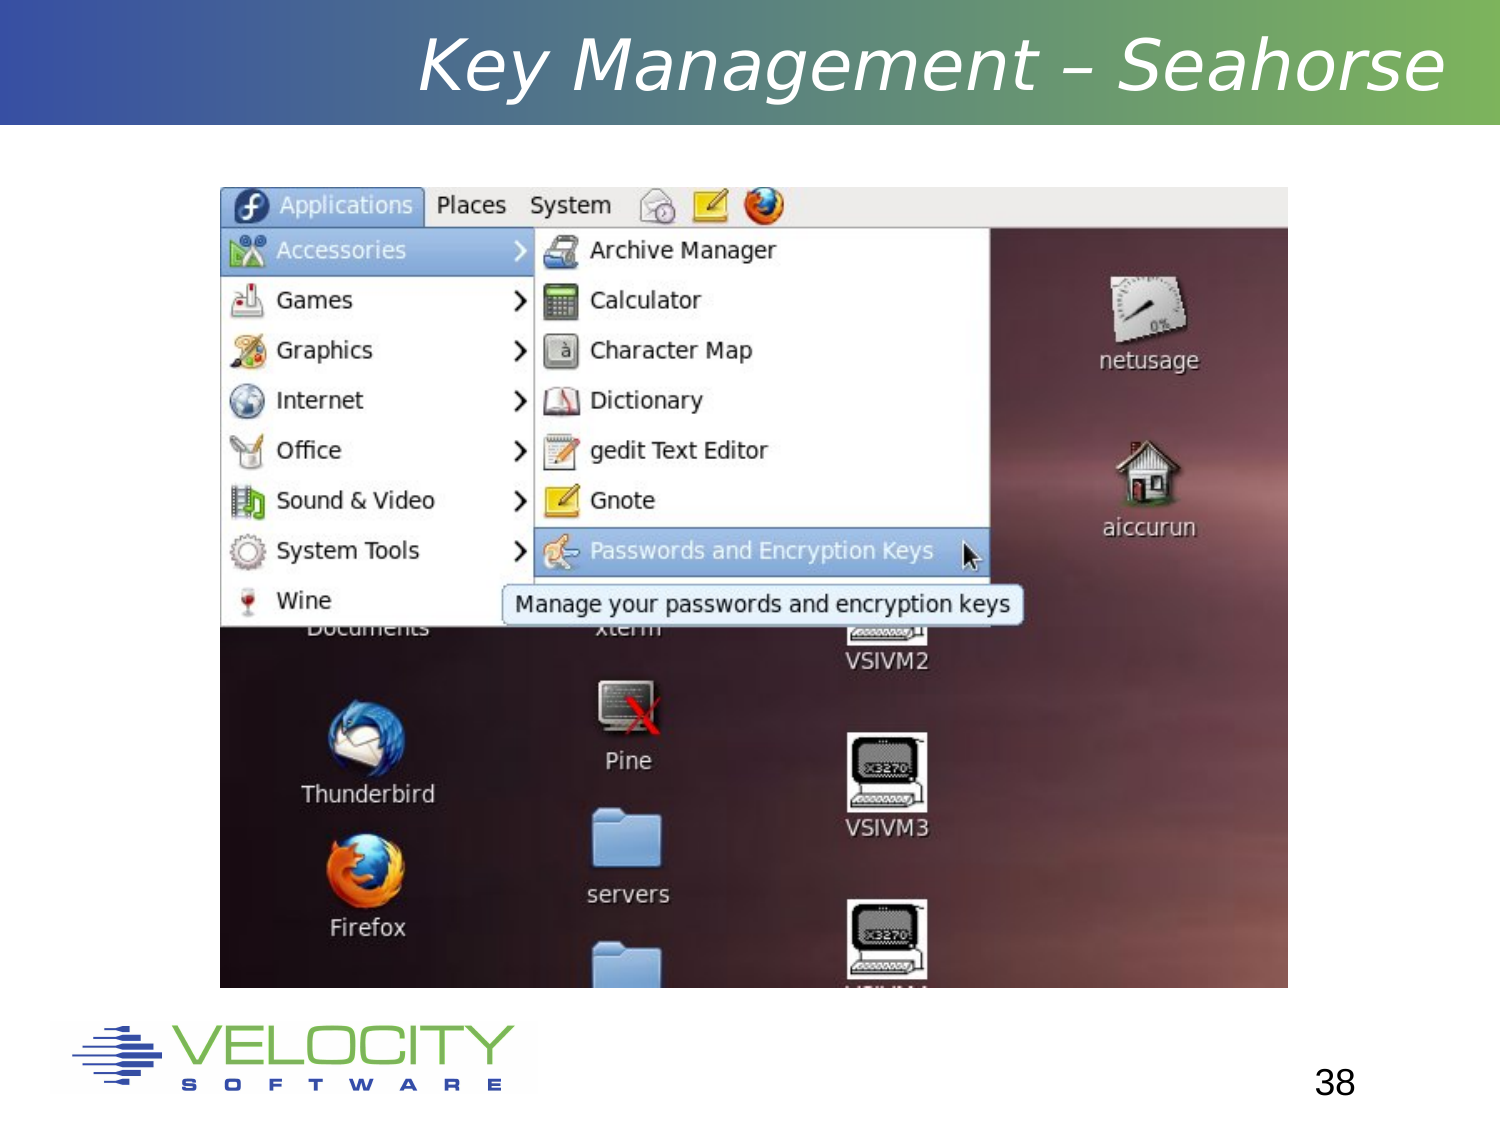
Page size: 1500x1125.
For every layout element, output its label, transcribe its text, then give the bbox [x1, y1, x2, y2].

title Key Management – Seahorse [62, 12, 1463, 113]
picture [50, 1021, 538, 1094]
picture [220, 187, 1288, 988]
